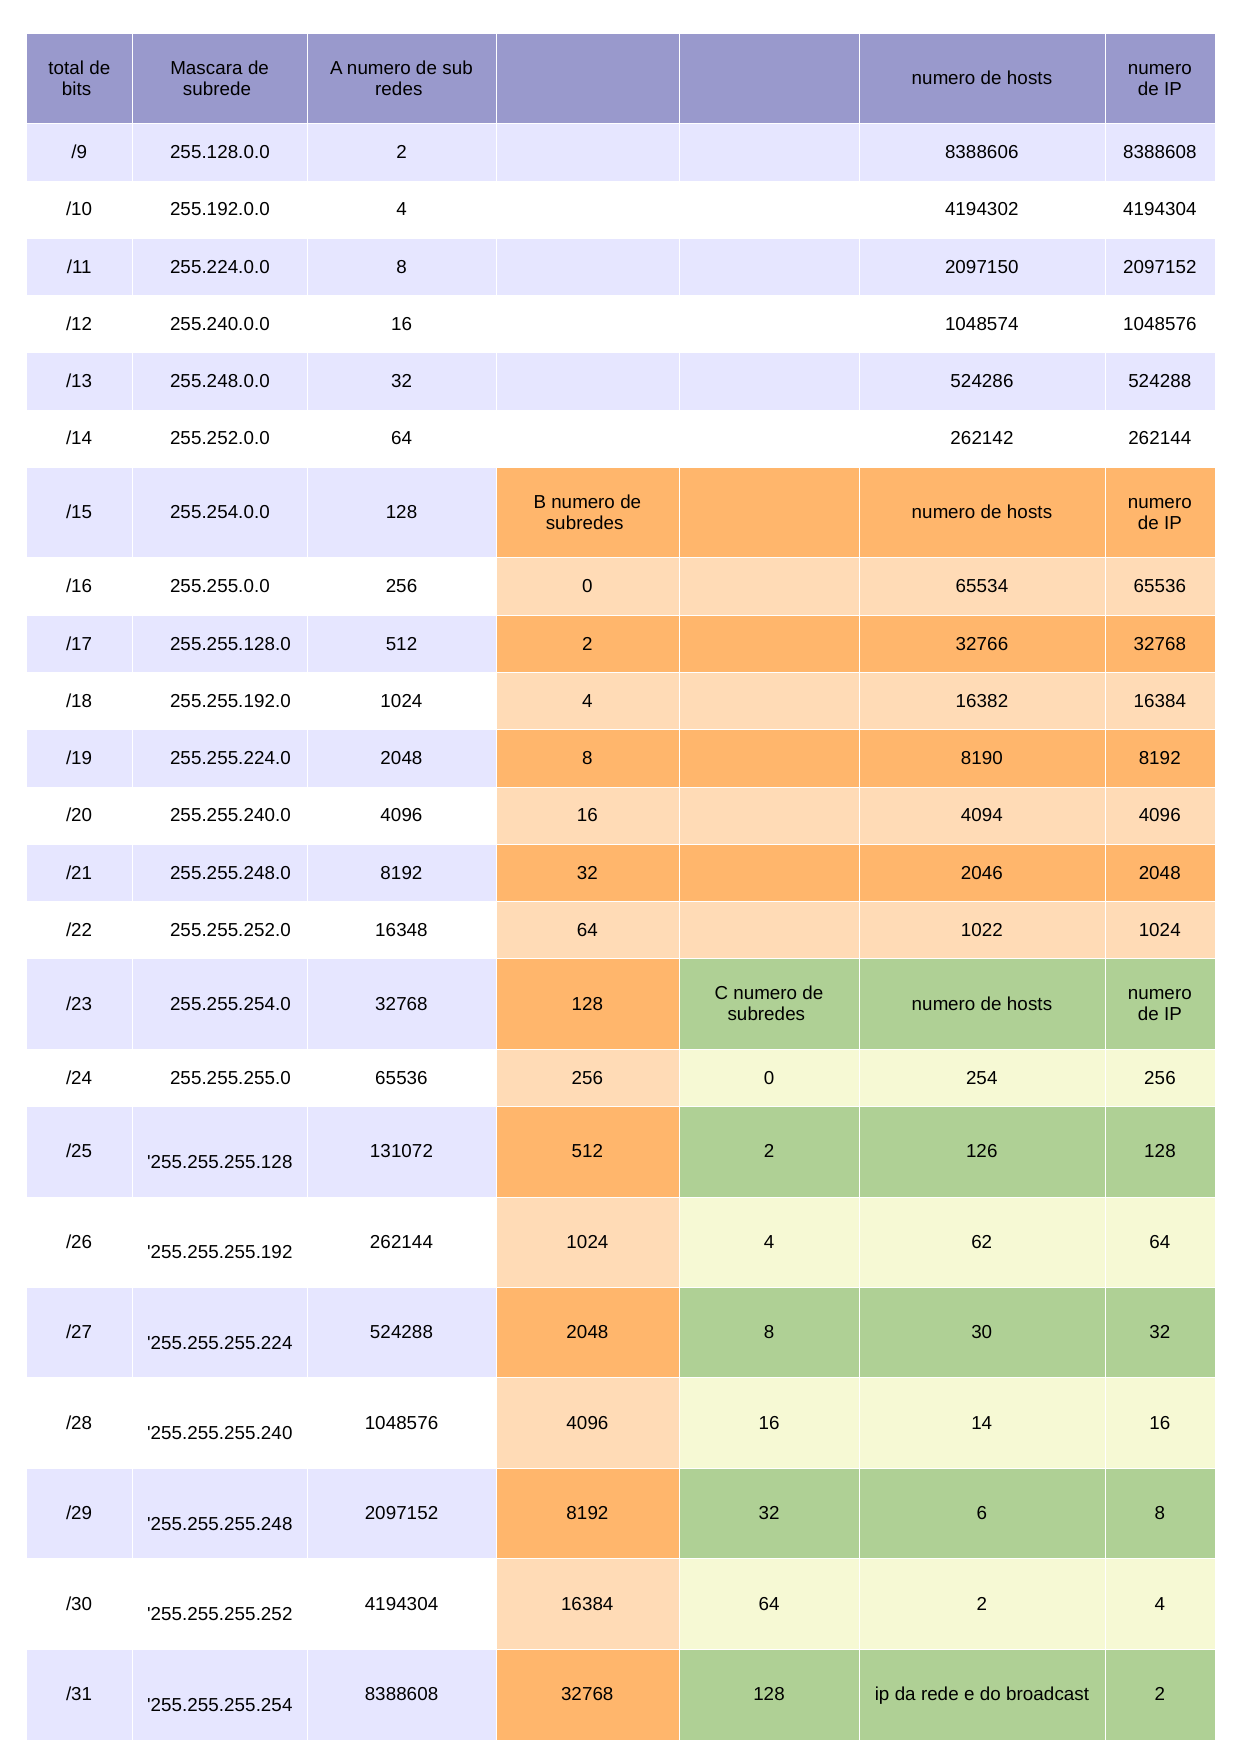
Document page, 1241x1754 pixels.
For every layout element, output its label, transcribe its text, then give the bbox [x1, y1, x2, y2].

table_cell 16348 [308, 902, 496, 958]
table_cell 2 [860, 1559, 1105, 1649]
table_cell 32768 [497, 1650, 679, 1740]
table_cell [497, 124, 679, 181]
table_header Mascara de subrede [133, 34, 307, 123]
table_header [497, 34, 679, 123]
table_cell 262144 [1106, 411, 1215, 467]
table_cell 255.128.0.0 [133, 124, 307, 181]
table_cell 14 [860, 1378, 1105, 1468]
table_cell B numero de subredes [497, 468, 679, 557]
table_cell 64 [680, 1559, 859, 1649]
table_cell [680, 182, 859, 238]
table_cell 16 [1106, 1378, 1215, 1468]
table_cell 16 [680, 1378, 859, 1468]
table_cell [680, 353, 859, 410]
table_cell [497, 353, 679, 410]
table_cell 255.255.240.0 [133, 788, 307, 844]
table_cell /29 [27, 1469, 132, 1558]
table_cell 254 [860, 1050, 1105, 1106]
table_cell 128 [1106, 1107, 1215, 1197]
table_cell '255.255.255.248 [133, 1469, 307, 1558]
table_header numero de hosts [860, 34, 1105, 123]
table_cell 256 [497, 1050, 679, 1106]
table_cell 32768 [308, 959, 496, 1049]
table_cell 128 [497, 959, 679, 1049]
table_cell 255.240.0.0 [133, 296, 307, 352]
table_cell [680, 788, 859, 844]
table_cell 255.255.254.0 [133, 959, 307, 1049]
table_cell 65536 [1106, 558, 1215, 615]
table_cell /15 [27, 468, 132, 557]
table_header numero de IP [1106, 34, 1215, 123]
table_cell 4 [497, 673, 679, 729]
table_cell /25 [27, 1107, 132, 1197]
table_cell 255.224.0.0 [133, 239, 307, 295]
table_cell [680, 124, 859, 181]
table_cell 8 [308, 239, 496, 295]
table_cell 1048574 [860, 296, 1105, 352]
table_cell /16 [27, 558, 132, 615]
table_cell numero de hosts [860, 468, 1105, 557]
table_cell 8 [680, 1288, 859, 1377]
table_cell [680, 239, 859, 295]
table_cell 1024 [308, 673, 496, 729]
table_cell /23 [27, 959, 132, 1049]
table_cell [497, 182, 679, 238]
table_cell /28 [27, 1378, 132, 1468]
table_cell /9 [27, 124, 132, 181]
table_cell 256 [308, 558, 496, 615]
table_cell 32 [1106, 1288, 1215, 1377]
table_cell 2097152 [308, 1469, 496, 1558]
table_cell 512 [308, 616, 496, 672]
table_cell 16384 [1106, 673, 1215, 729]
table_cell 32768 [1106, 616, 1215, 672]
table_cell '255.255.255.128 [133, 1107, 307, 1197]
table_cell 4 [680, 1198, 859, 1287]
table_cell 1024 [497, 1198, 679, 1287]
table_cell 255.192.0.0 [133, 182, 307, 238]
table_cell /11 [27, 239, 132, 295]
table_cell 2 [680, 1107, 859, 1197]
table_cell /31 [27, 1650, 132, 1740]
table_cell 32 [680, 1469, 859, 1558]
table_cell 1024 [1106, 902, 1215, 958]
table_cell 4096 [1106, 788, 1215, 844]
table_cell 2048 [308, 730, 496, 787]
table_cell /27 [27, 1288, 132, 1377]
table_cell 2097152 [1106, 239, 1215, 295]
table_cell 524288 [308, 1288, 496, 1377]
table_cell 65534 [860, 558, 1105, 615]
table_cell 16 [308, 296, 496, 352]
table_cell numero de IP [1106, 959, 1215, 1049]
table_cell 8 [1106, 1469, 1215, 1558]
table_cell '255.255.255.254 [133, 1650, 307, 1740]
table_cell [680, 673, 859, 729]
table_cell 8388606 [860, 124, 1105, 181]
table_cell /17 [27, 616, 132, 672]
table_cell '255.255.255.224 [133, 1288, 307, 1377]
table_cell 255.255.128.0 [133, 616, 307, 672]
table_cell 128 [680, 1650, 859, 1740]
table_cell 262144 [308, 1198, 496, 1287]
table_cell [680, 411, 859, 467]
table_cell numero de hosts [860, 959, 1105, 1049]
table_cell /20 [27, 788, 132, 844]
table_cell 255.255.192.0 [133, 673, 307, 729]
table_cell [497, 239, 679, 295]
table_cell [680, 902, 859, 958]
table_cell 1048576 [308, 1378, 496, 1468]
table_cell /30 [27, 1559, 132, 1649]
table_cell 255.255.0.0 [133, 558, 307, 615]
table_cell 131072 [308, 1107, 496, 1197]
table_cell 262142 [860, 411, 1105, 467]
table_cell [680, 616, 859, 672]
table_cell ip da rede e do broadcast [860, 1650, 1105, 1740]
table_cell '255.255.255.240 [133, 1378, 307, 1468]
table_cell 4194302 [860, 182, 1105, 238]
table_cell 8190 [860, 730, 1105, 787]
table_cell 6 [860, 1469, 1105, 1558]
table_cell 64 [497, 902, 679, 958]
table_cell [680, 558, 859, 615]
table_cell /19 [27, 730, 132, 787]
table_cell 524288 [1106, 353, 1215, 410]
table_cell 2048 [497, 1288, 679, 1377]
table_cell 2 [497, 616, 679, 672]
table_cell 16382 [860, 673, 1105, 729]
table_cell 2 [308, 124, 496, 181]
table_header total de bits [27, 34, 132, 123]
table_cell 4 [308, 182, 496, 238]
table_cell 1022 [860, 902, 1105, 958]
table_cell 2 [1106, 1650, 1215, 1740]
table_cell 4194304 [1106, 182, 1215, 238]
table_cell numero de IP [1106, 468, 1215, 557]
table_cell [497, 296, 679, 352]
table_cell 16384 [497, 1559, 679, 1649]
table_cell 65536 [308, 1050, 496, 1106]
table_cell 16 [497, 788, 679, 844]
table_cell 64 [308, 411, 496, 467]
table_cell 255.254.0.0 [133, 468, 307, 557]
table_cell 4 [1106, 1559, 1215, 1649]
table_cell 4094 [860, 788, 1105, 844]
table_cell [497, 411, 679, 467]
table_cell /12 [27, 296, 132, 352]
table_header A numero de sub redes [308, 34, 496, 123]
table_cell 128 [308, 468, 496, 557]
table_cell 4194304 [308, 1559, 496, 1649]
table_cell 256 [1106, 1050, 1215, 1106]
table_cell 255.252.0.0 [133, 411, 307, 467]
table_cell 8 [497, 730, 679, 787]
table_cell /13 [27, 353, 132, 410]
table_cell 0 [497, 558, 679, 615]
table_cell 64 [1106, 1198, 1215, 1287]
table_cell 255.255.248.0 [133, 845, 307, 901]
table_cell 32766 [860, 616, 1105, 672]
table_cell /26 [27, 1198, 132, 1287]
table_cell 512 [497, 1107, 679, 1197]
table_cell 8388608 [1106, 124, 1215, 181]
table_cell 255.255.252.0 [133, 902, 307, 958]
table_cell /24 [27, 1050, 132, 1106]
table_cell 32 [308, 353, 496, 410]
table_cell 30 [860, 1288, 1105, 1377]
table_cell 126 [860, 1107, 1105, 1197]
table_cell '255.255.255.252 [133, 1559, 307, 1649]
table_cell 8388608 [308, 1650, 496, 1740]
table_cell 0 [680, 1050, 859, 1106]
table_cell 1048576 [1106, 296, 1215, 352]
table_header [680, 34, 859, 123]
table_cell 255.248.0.0 [133, 353, 307, 410]
table_cell /10 [27, 182, 132, 238]
table_cell '255.255.255.192 [133, 1198, 307, 1287]
table_cell C numero de subredes [680, 959, 859, 1049]
table_cell 2048 [1106, 845, 1215, 901]
table_cell /21 [27, 845, 132, 901]
table_cell 8192 [497, 1469, 679, 1558]
table_cell [680, 845, 859, 901]
table_cell /18 [27, 673, 132, 729]
table_cell 2097150 [860, 239, 1105, 295]
table_cell 2046 [860, 845, 1105, 901]
table_cell /14 [27, 411, 132, 467]
table_cell [680, 730, 859, 787]
table_cell 8192 [308, 845, 496, 901]
table_cell [680, 468, 859, 557]
table_cell 4096 [308, 788, 496, 844]
table_cell 62 [860, 1198, 1105, 1287]
table_cell 255.255.255.0 [133, 1050, 307, 1106]
table_cell 32 [497, 845, 679, 901]
table_cell [680, 296, 859, 352]
table_cell 4096 [497, 1378, 679, 1468]
table_cell 8192 [1106, 730, 1215, 787]
table_cell /22 [27, 902, 132, 958]
table_cell 255.255.224.0 [133, 730, 307, 787]
table_cell 524286 [860, 353, 1105, 410]
